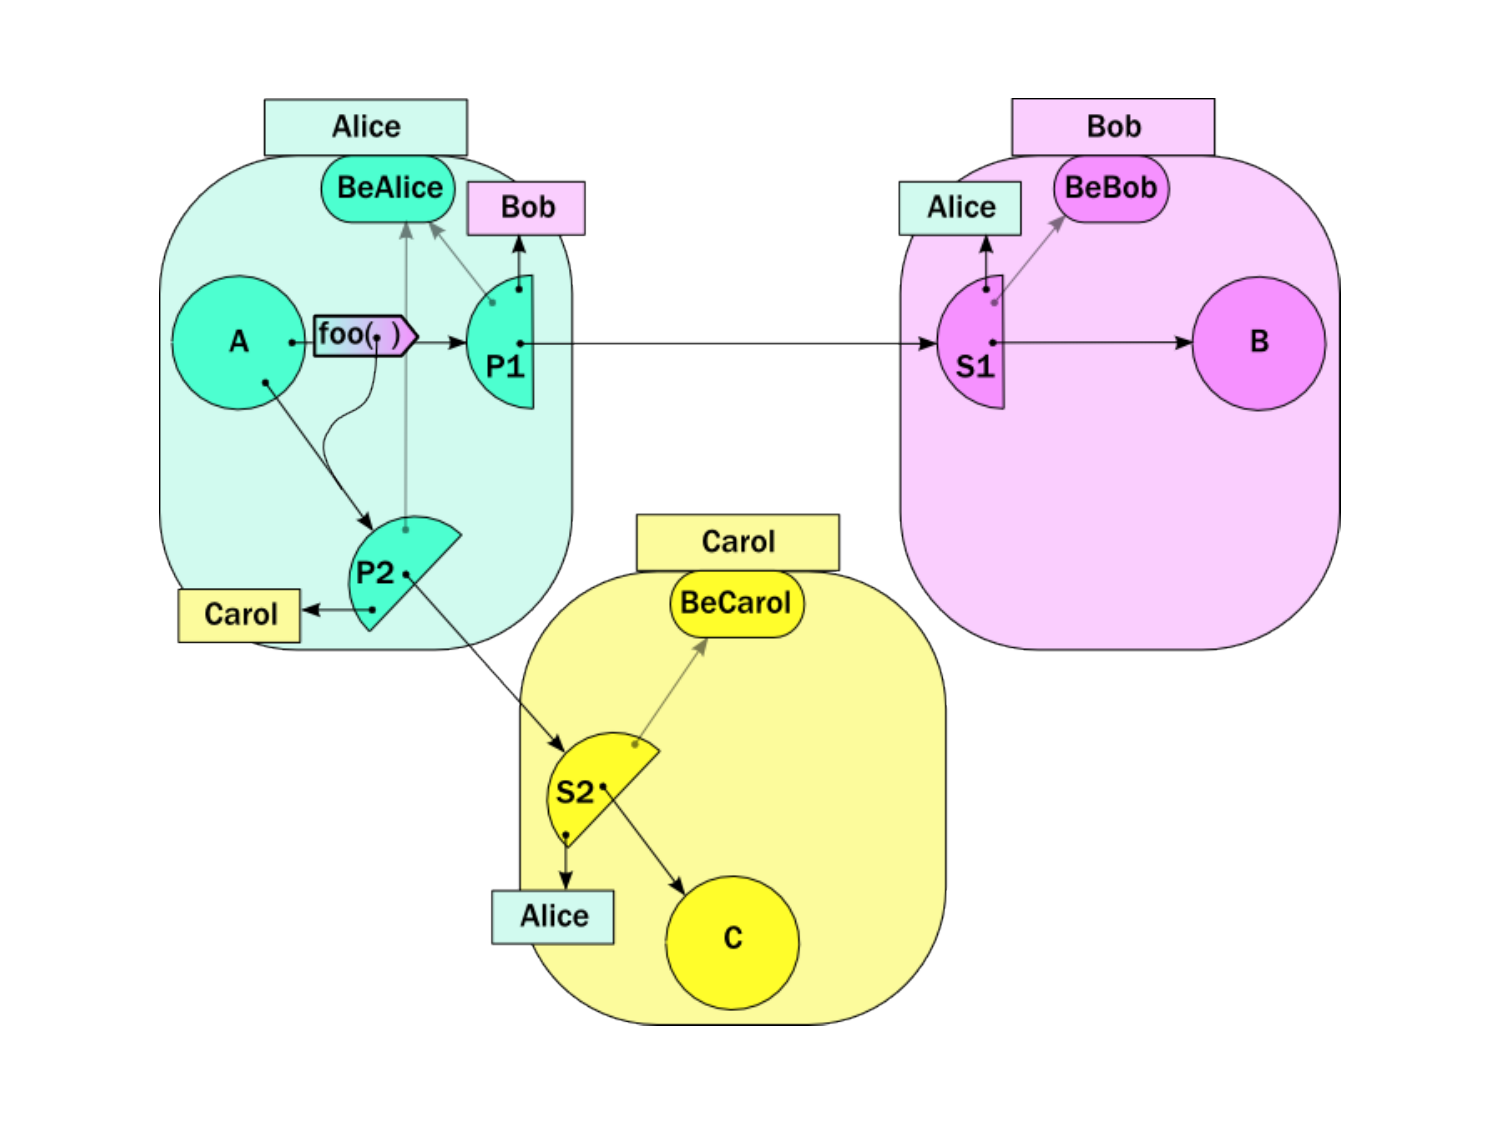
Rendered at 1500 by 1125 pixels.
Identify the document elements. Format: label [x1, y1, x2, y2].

picture [159, 98, 1341, 1026]
